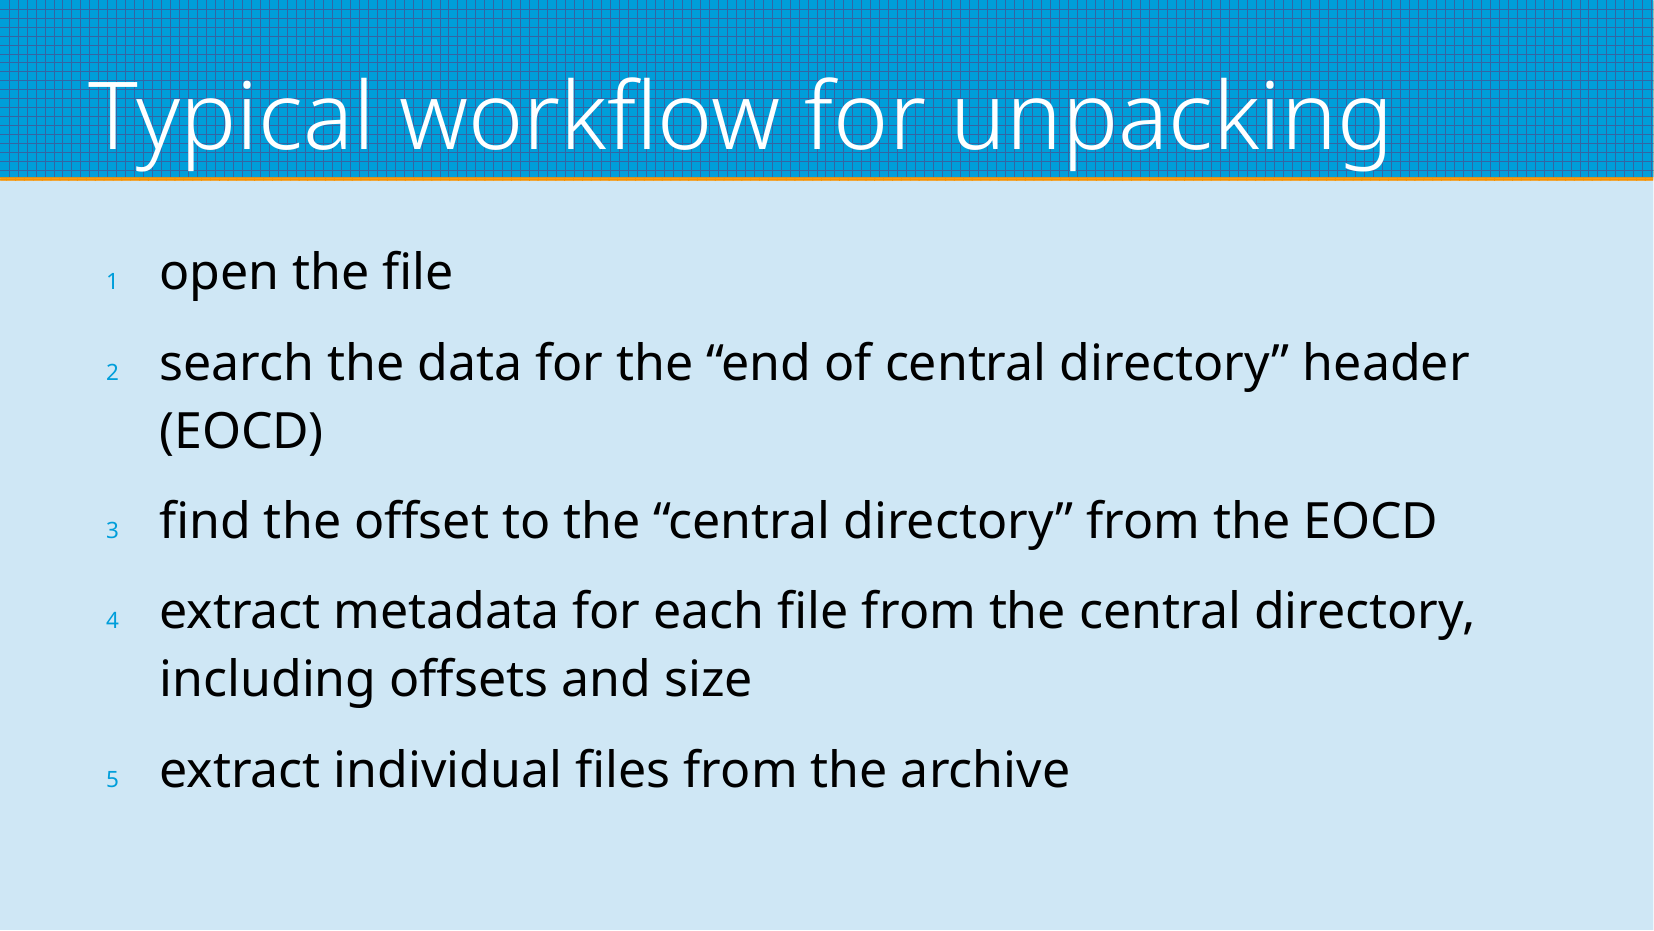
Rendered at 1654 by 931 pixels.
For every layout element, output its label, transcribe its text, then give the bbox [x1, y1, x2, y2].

title Typical workflow for unpacking [88, 14, 1565, 178]
list open the file search the data for the “end of central directory” header (EOCD) find the offset to the “central directory” from the EOCD extract metadata for each file from the central directory, including offsets and size extract individual files from the archive [88, 236, 1565, 813]
